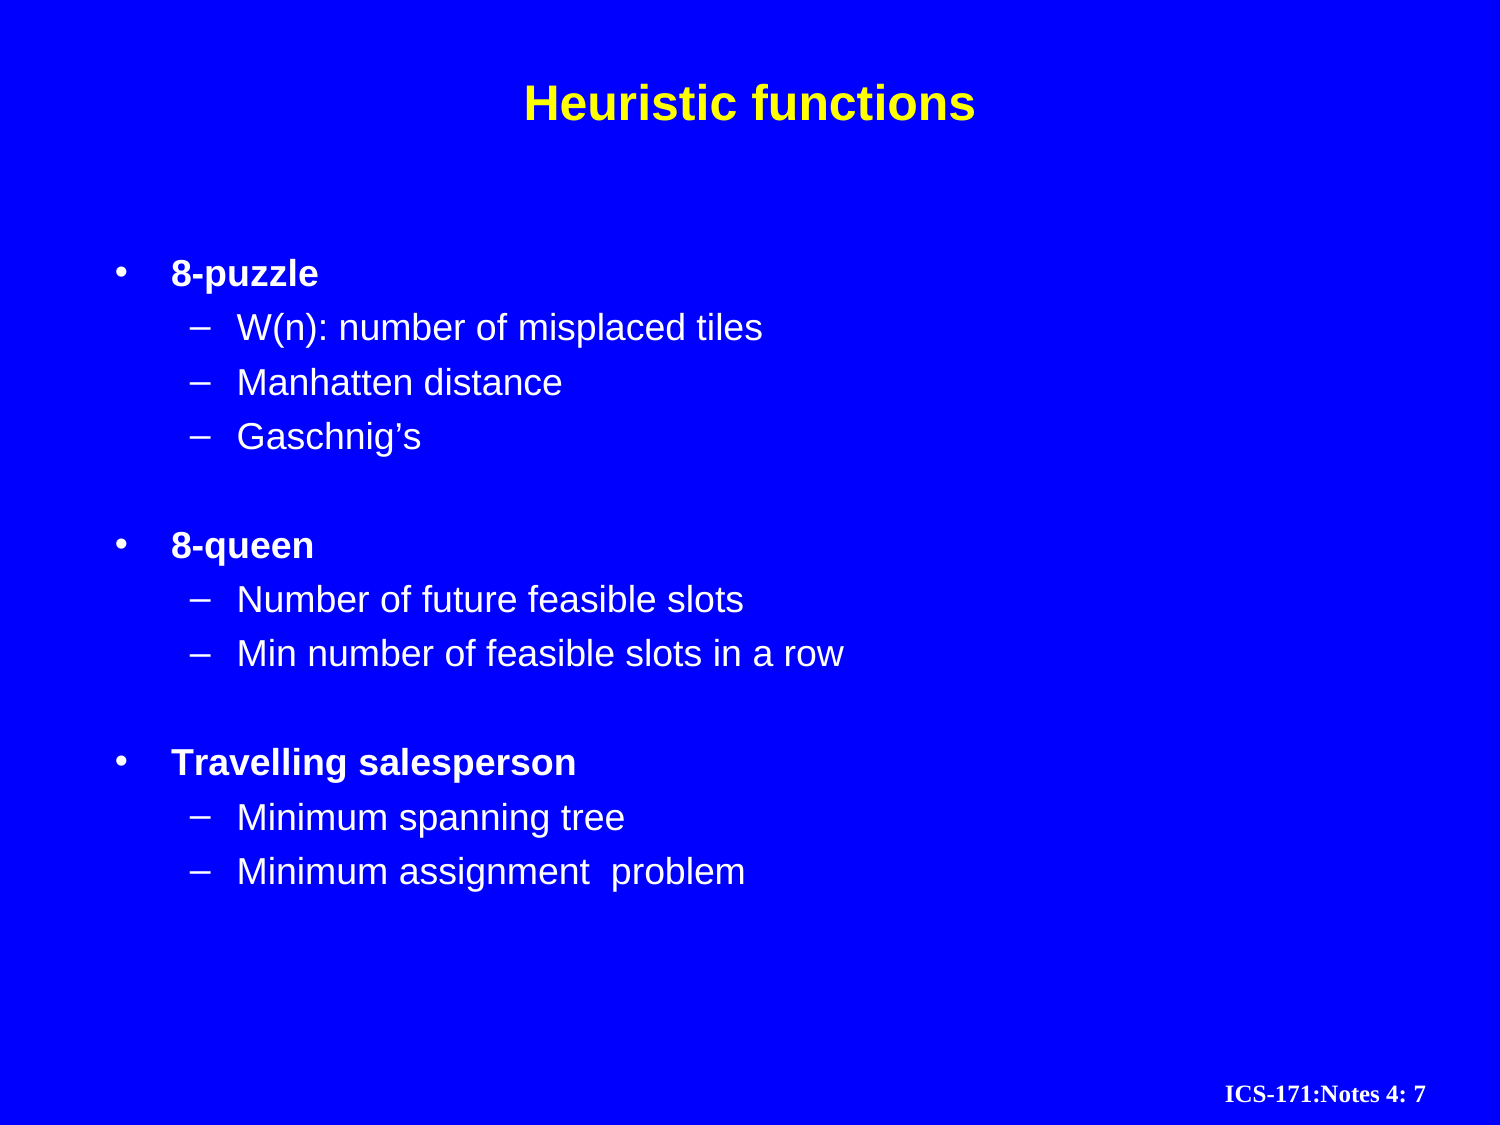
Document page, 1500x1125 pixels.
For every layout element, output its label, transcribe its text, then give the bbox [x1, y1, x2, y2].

title Heuristic functions [112, 49, 1388, 150]
list 8-puzzle W(n): number of misplaced tiles Manhatten distance Gaschnig’s 8-queen Number of future feasible slots Min number of feasible slots in a row Travelling salesperson Minimum spanning tree Minimum assignment problem [99, 187, 1388, 1013]
